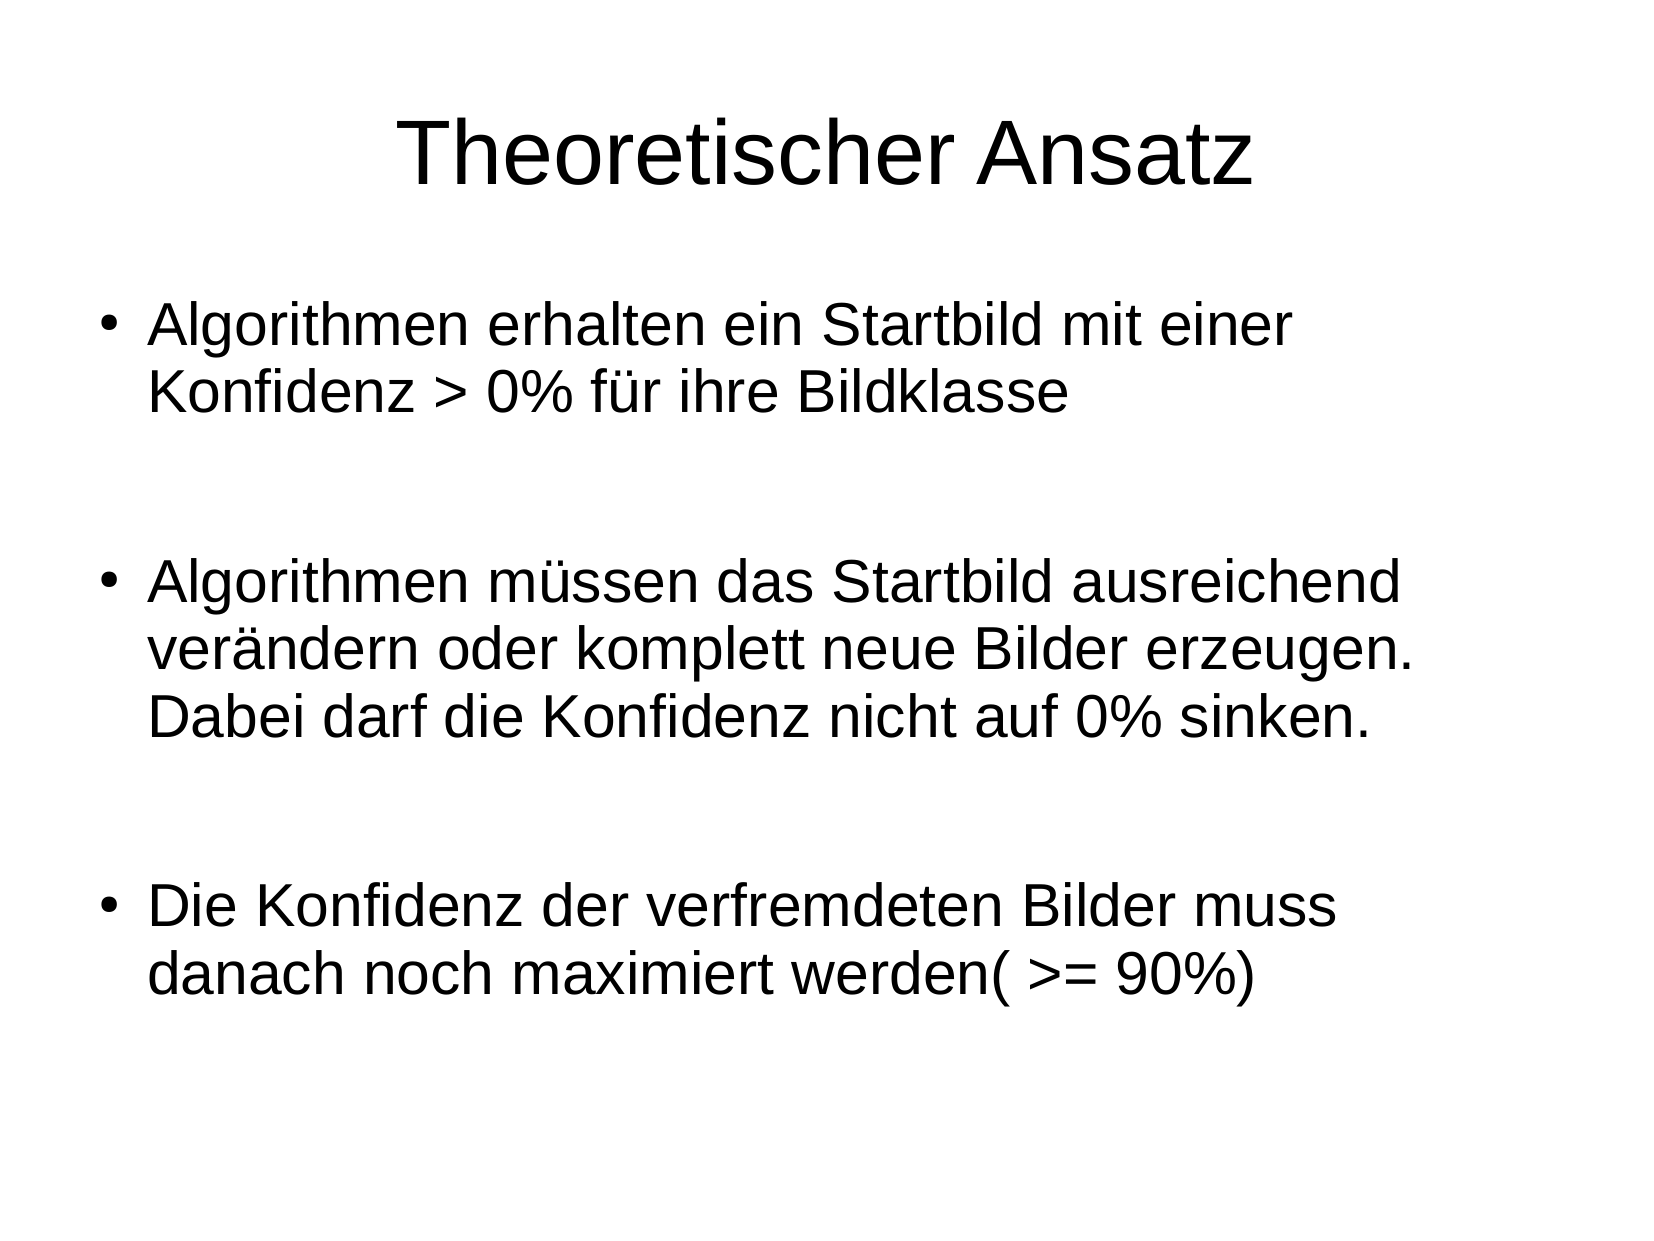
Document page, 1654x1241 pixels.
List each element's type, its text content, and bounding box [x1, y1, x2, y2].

list Algorithmen erhalten ein Startbild mit einer Konfidenz > 0% für ihre Bildklasse Algorithmen müssen das Startbild ausreichend verändern oder komplett neue Bilder erzeugen. Dabei darf die Konfidenz nicht auf 0% sinken. Die Konfidenz der verfremdeten Bilder muss danach noch maximiert werden( >= 90%) [82, 290, 1571, 1010]
title Theoretischer Ansatz [82, 49, 1571, 257]
